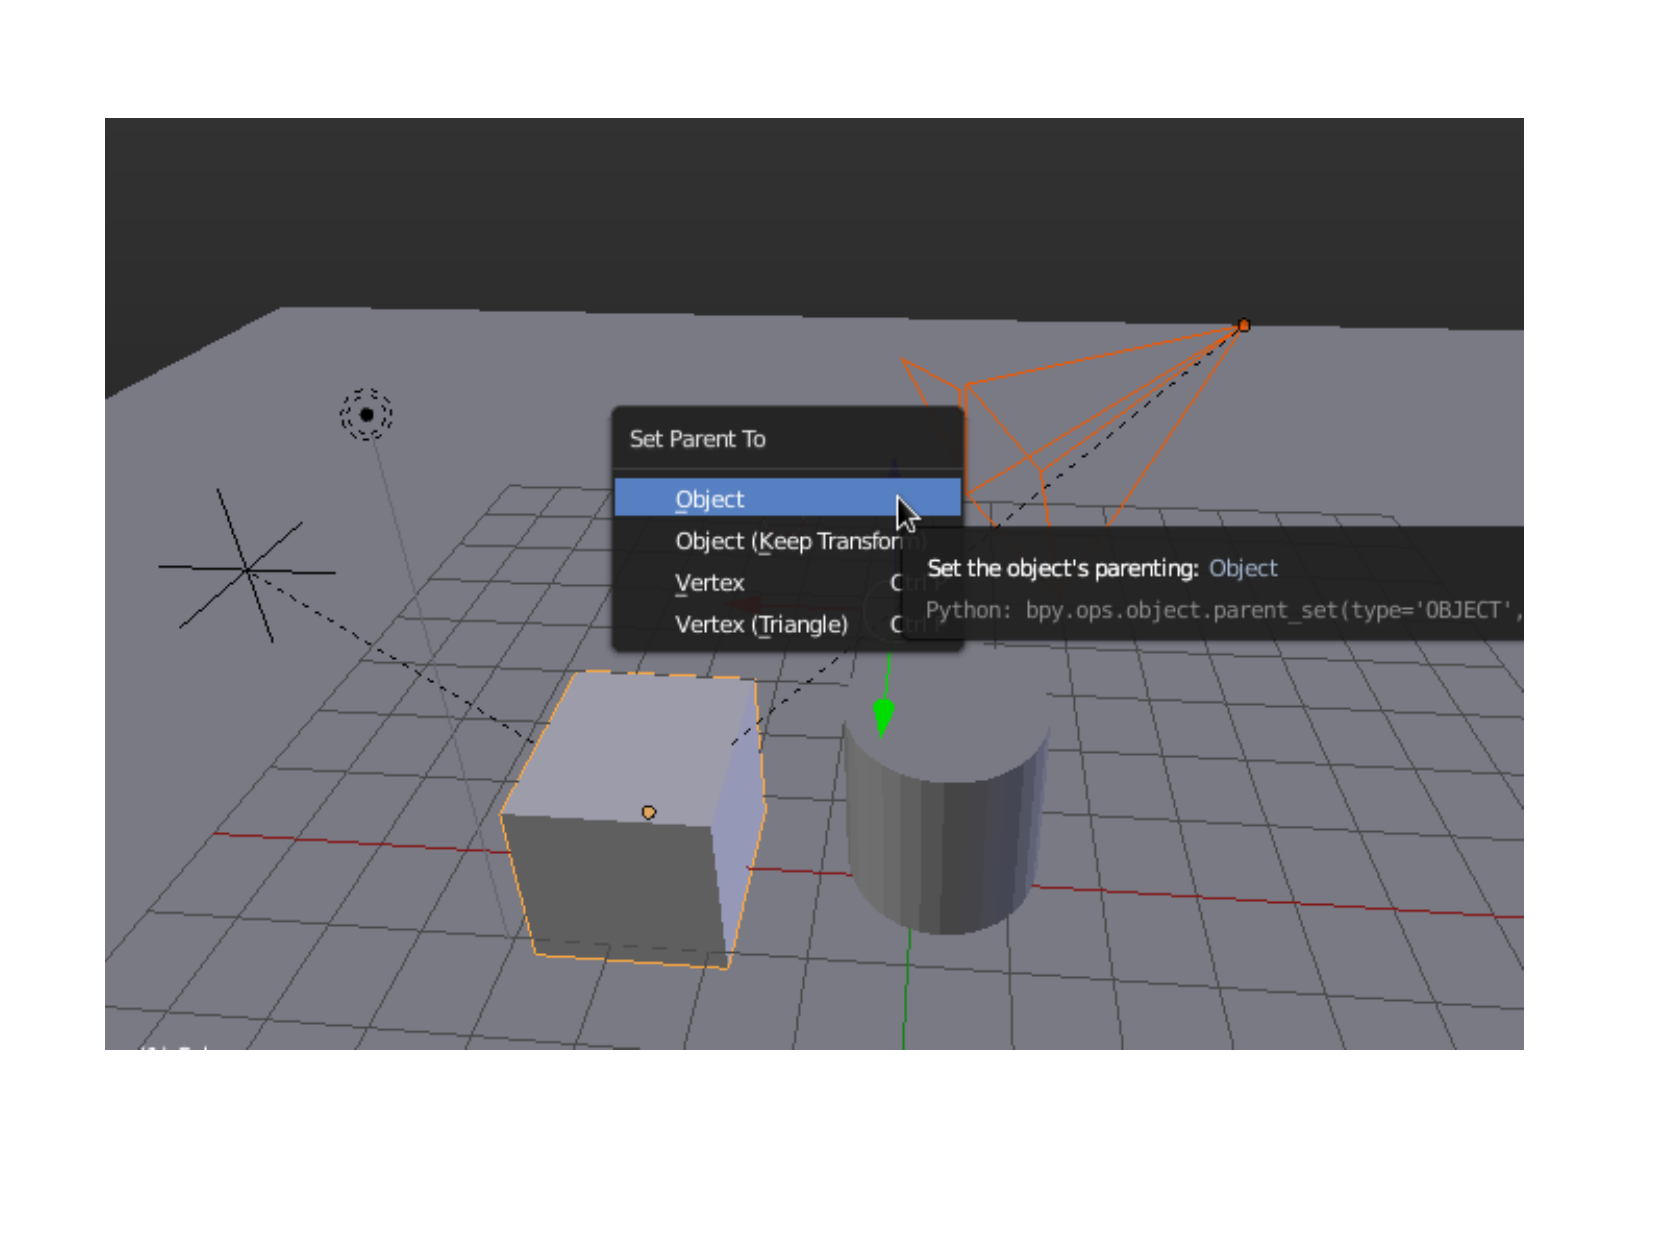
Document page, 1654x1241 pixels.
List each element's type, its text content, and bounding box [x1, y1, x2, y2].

subtitle <ToObject> [82, 49, 1571, 1010]
picture [105, 118, 1524, 1051]
